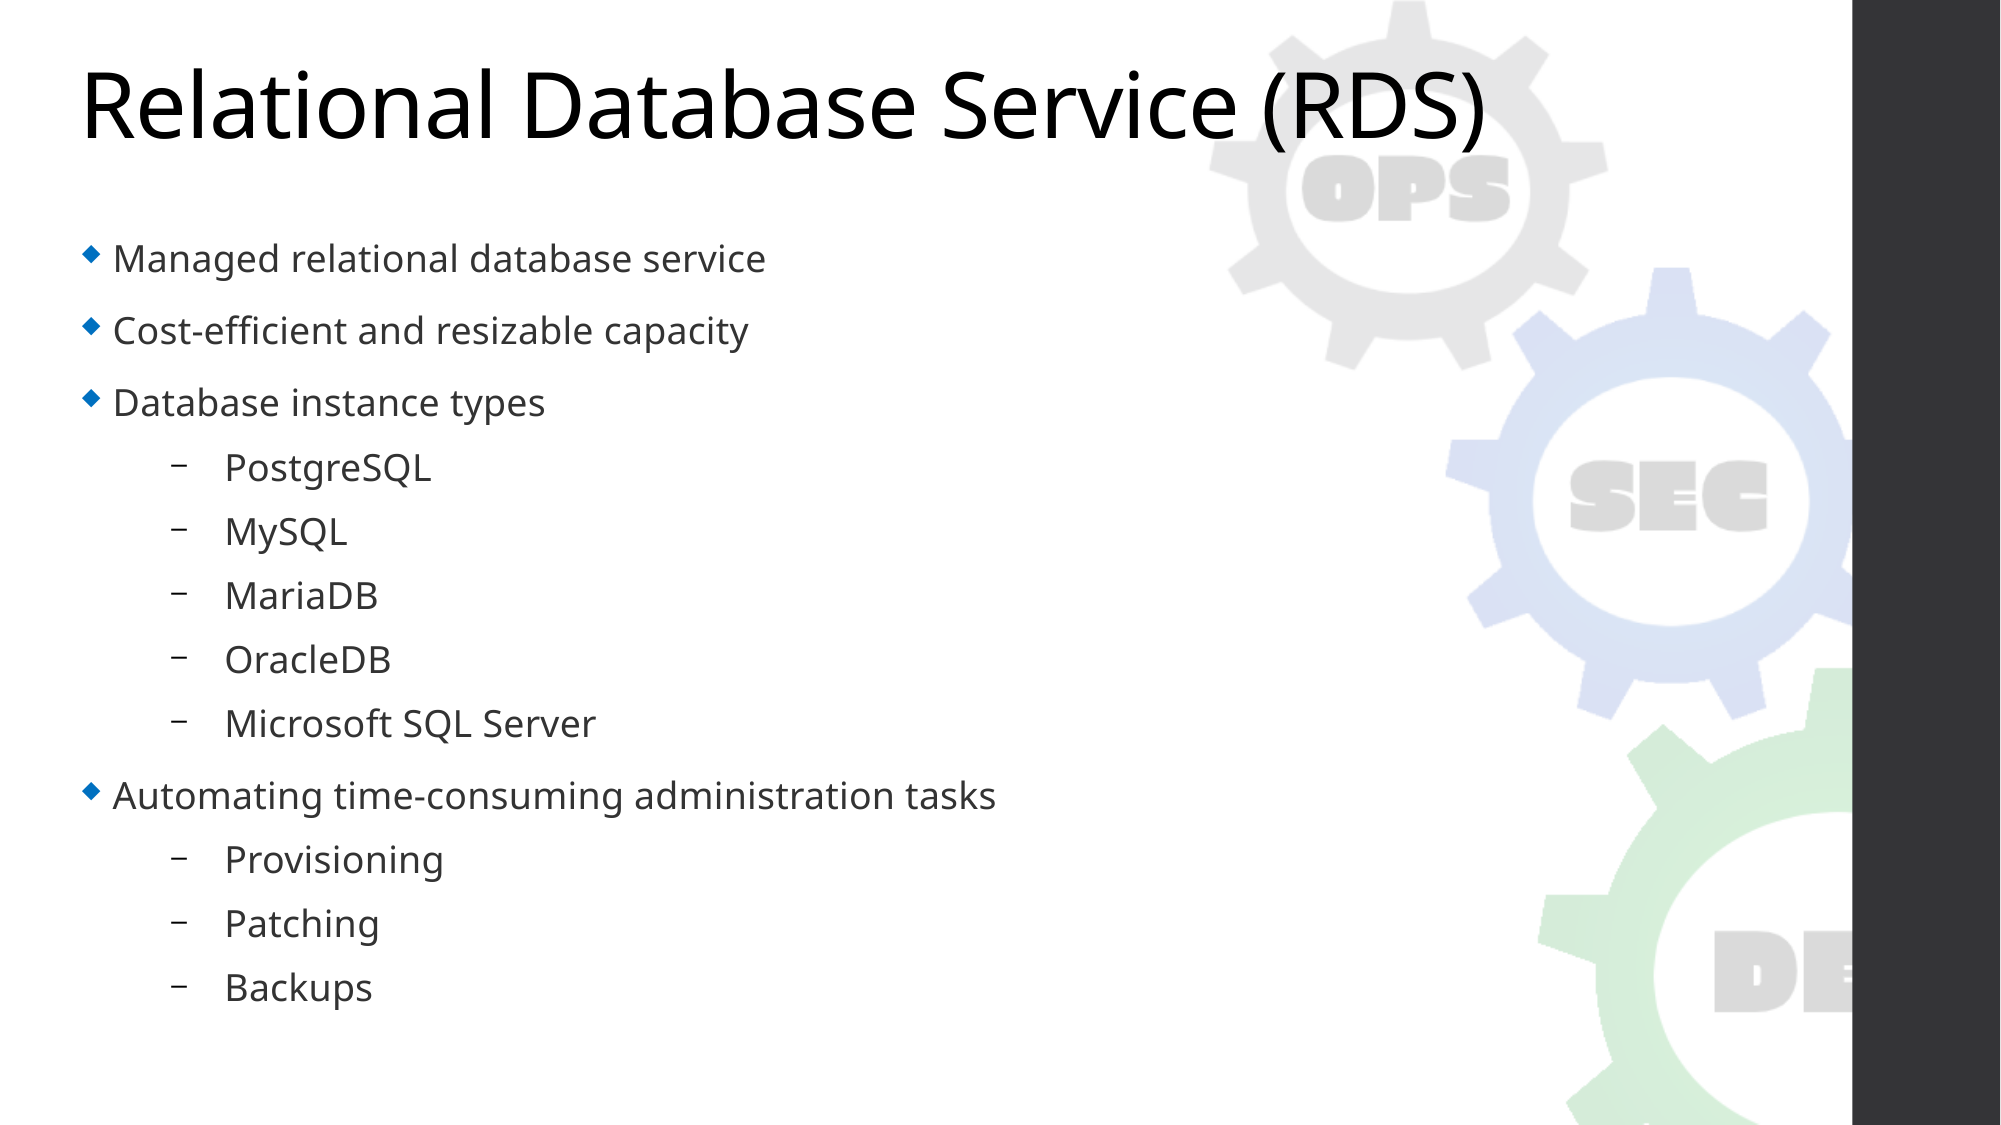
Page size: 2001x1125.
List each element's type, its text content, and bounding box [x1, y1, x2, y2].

list Managed relational database service Cost-eﬃcient and resizable capacity Database instance types PostgreSQL MySQL MariaDB OracleDB Microsoft SQL Server Automating time-consuming administration tasks Provisioning Patching Backups [67, 230, 1801, 1106]
title Relational Database Service (RDS) [64, 33, 1797, 166]
